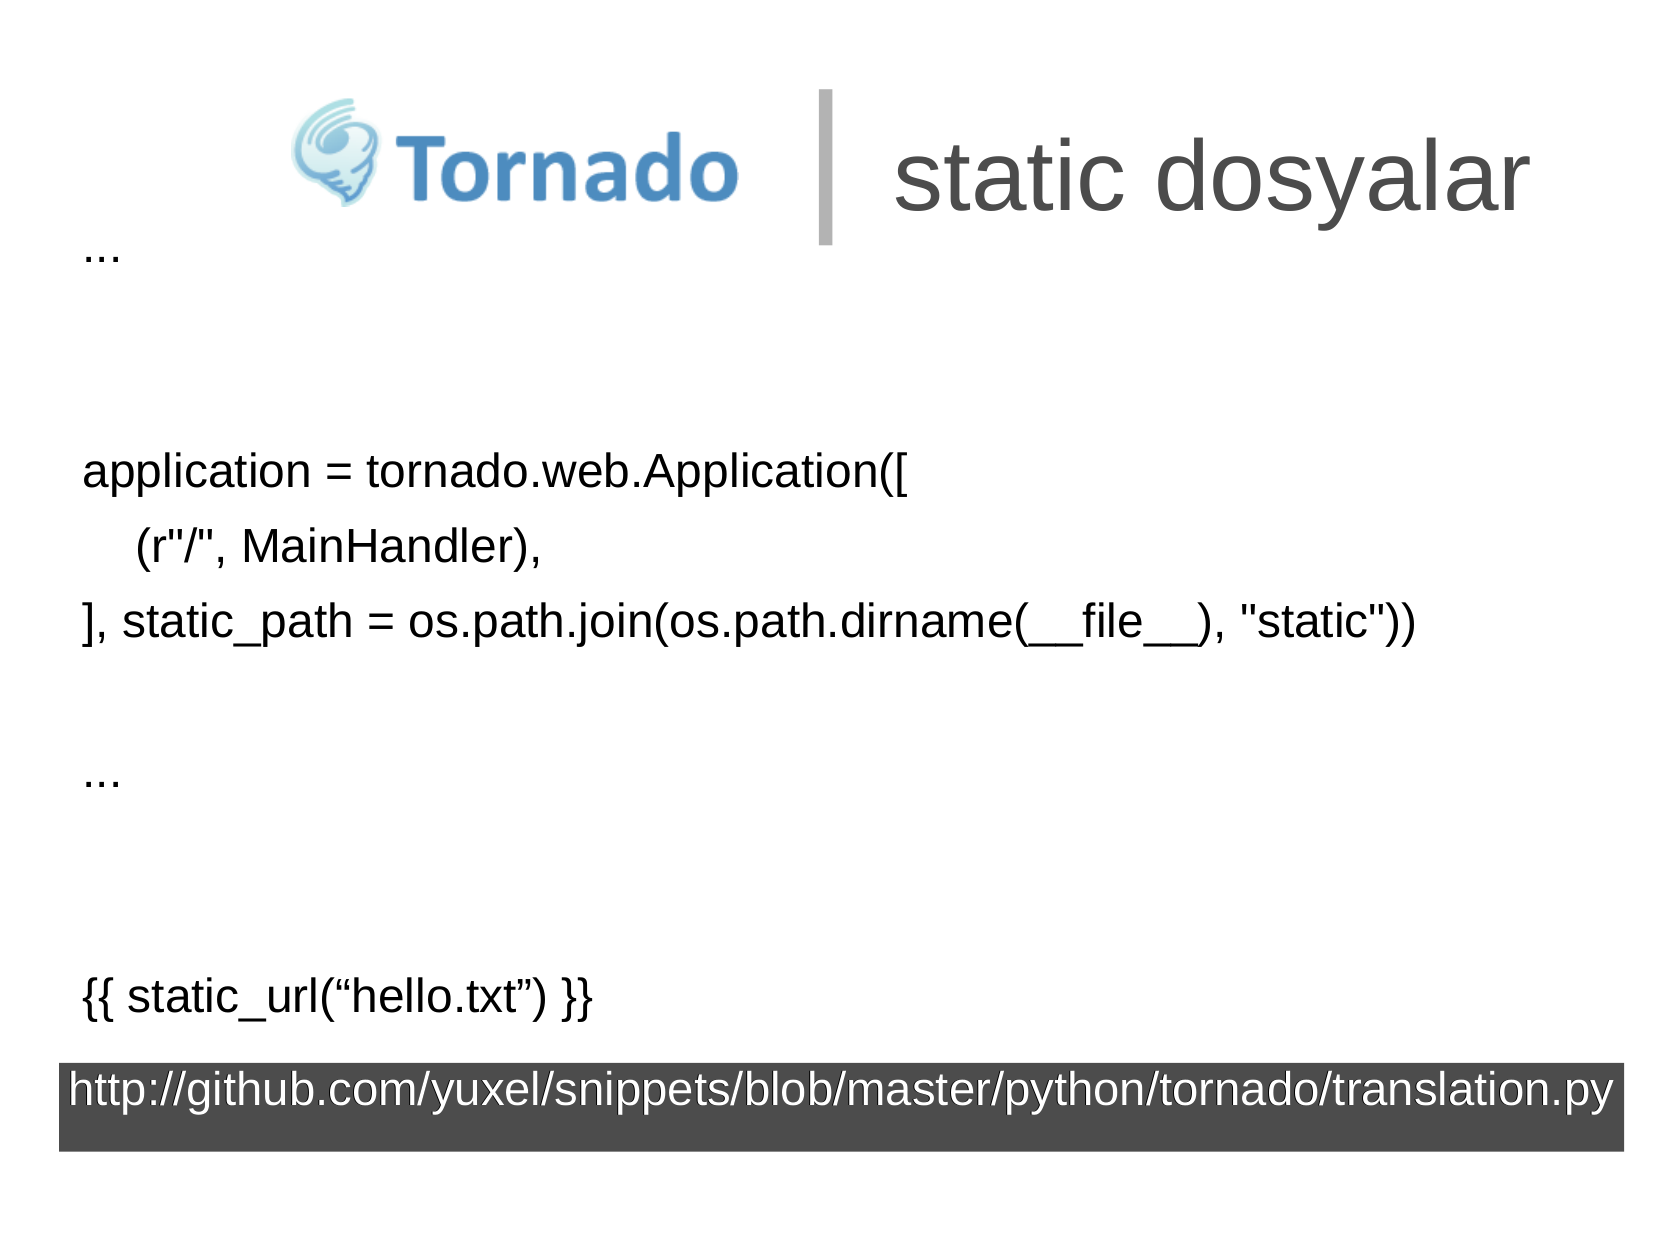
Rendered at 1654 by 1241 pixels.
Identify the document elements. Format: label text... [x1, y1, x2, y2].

list [838, 295, 1642, 1114]
list ... application = tornado.web.Application([ (r"/", MainHandler), ], static_path = os.path.join(os.path.dirname(__file__), "static")) ... {{ static_url(“hello.txt”) }} [82, 218, 838, 1034]
title [82, 49, 1571, 218]
text_box | static dosyalar [804, 59, 1654, 296]
picture [291, 94, 739, 207]
list http://github.com/yuxel/snippets/blob/master/python/tornado/translation.py [59, 1062, 1625, 1152]
